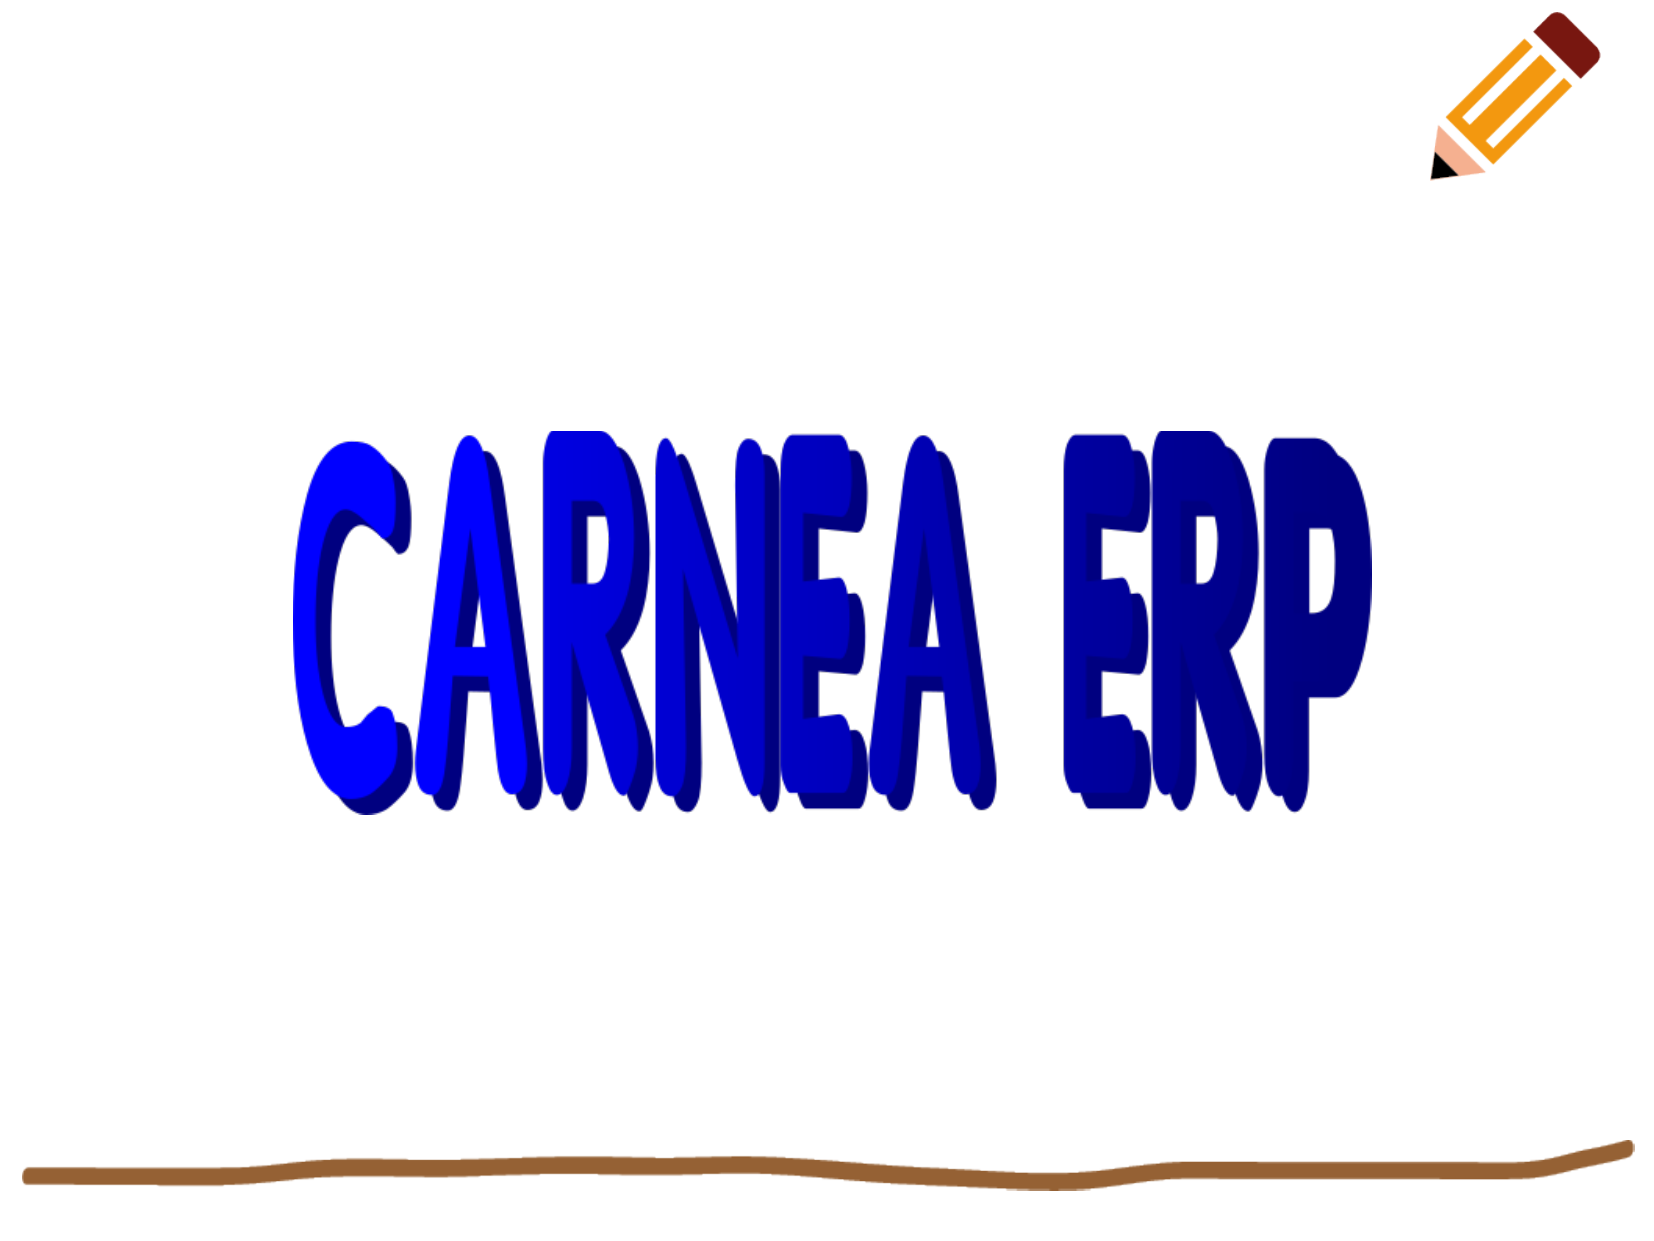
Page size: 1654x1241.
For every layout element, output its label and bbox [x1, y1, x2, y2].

picture [293, 431, 1372, 815]
picture [22, 1140, 1635, 1191]
picture [1430, 12, 1601, 181]
